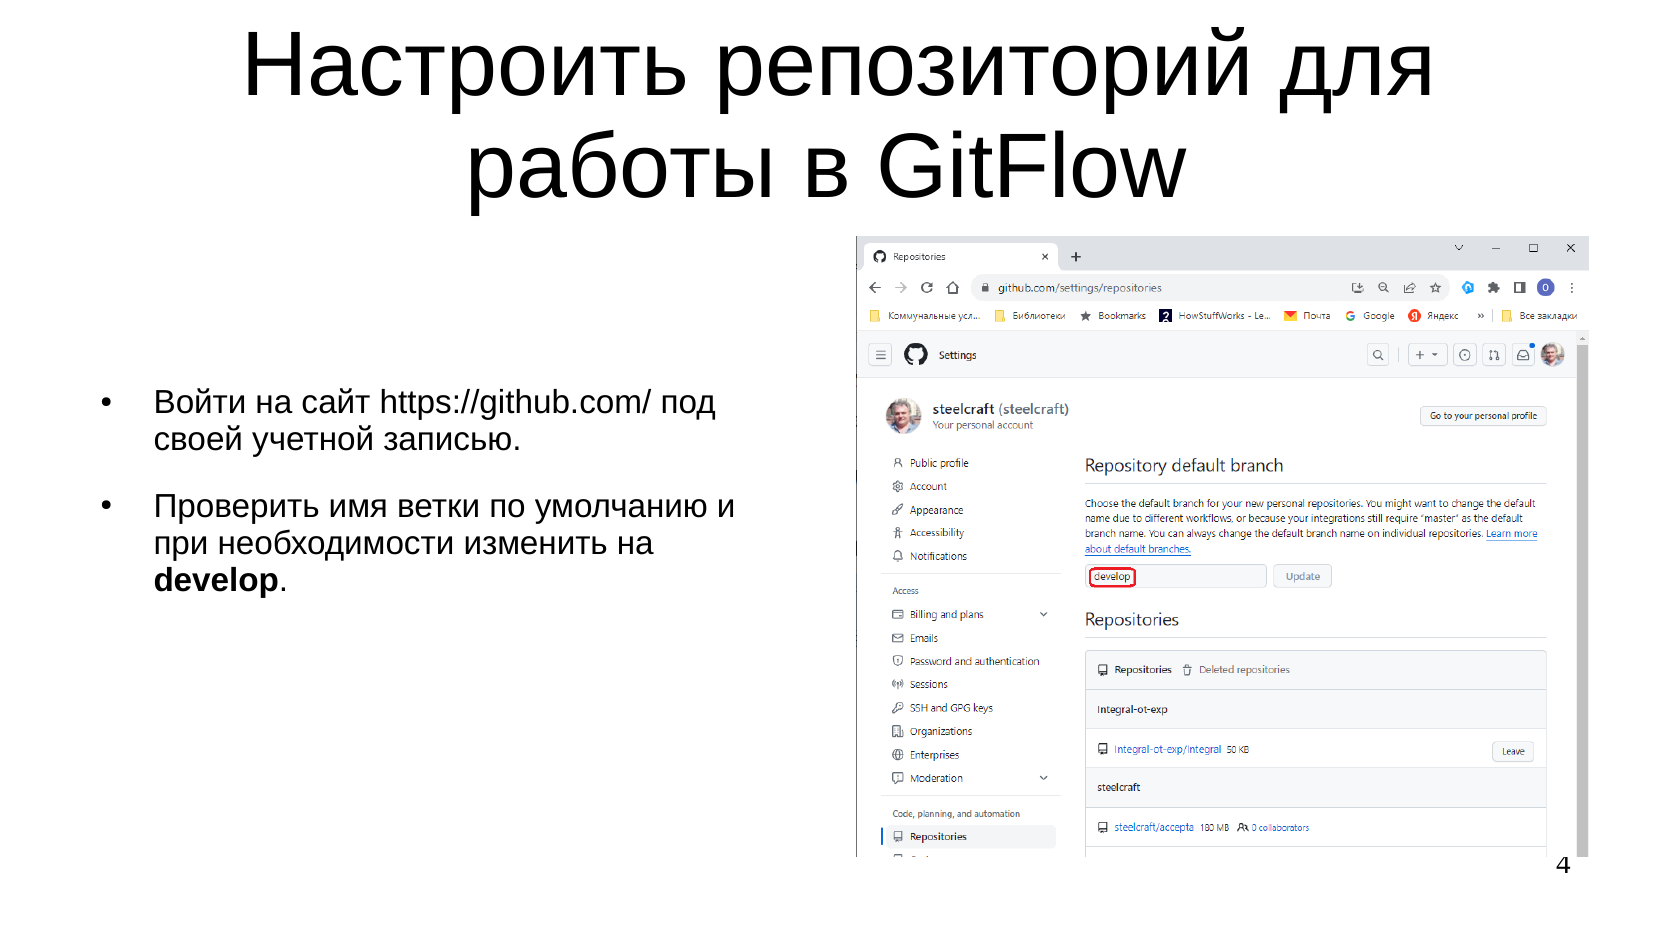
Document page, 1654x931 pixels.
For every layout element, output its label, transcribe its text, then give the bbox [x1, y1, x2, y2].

picture [856, 236, 1589, 857]
title Настроить репозиторий для работы в GitFlow [82, 12, 1571, 218]
list Войти на сайт https://github.com/ под своей учетной записью. Проверить имя ветки по умолчанию и при необходимости изменить на develop. [82, 383, 798, 798]
